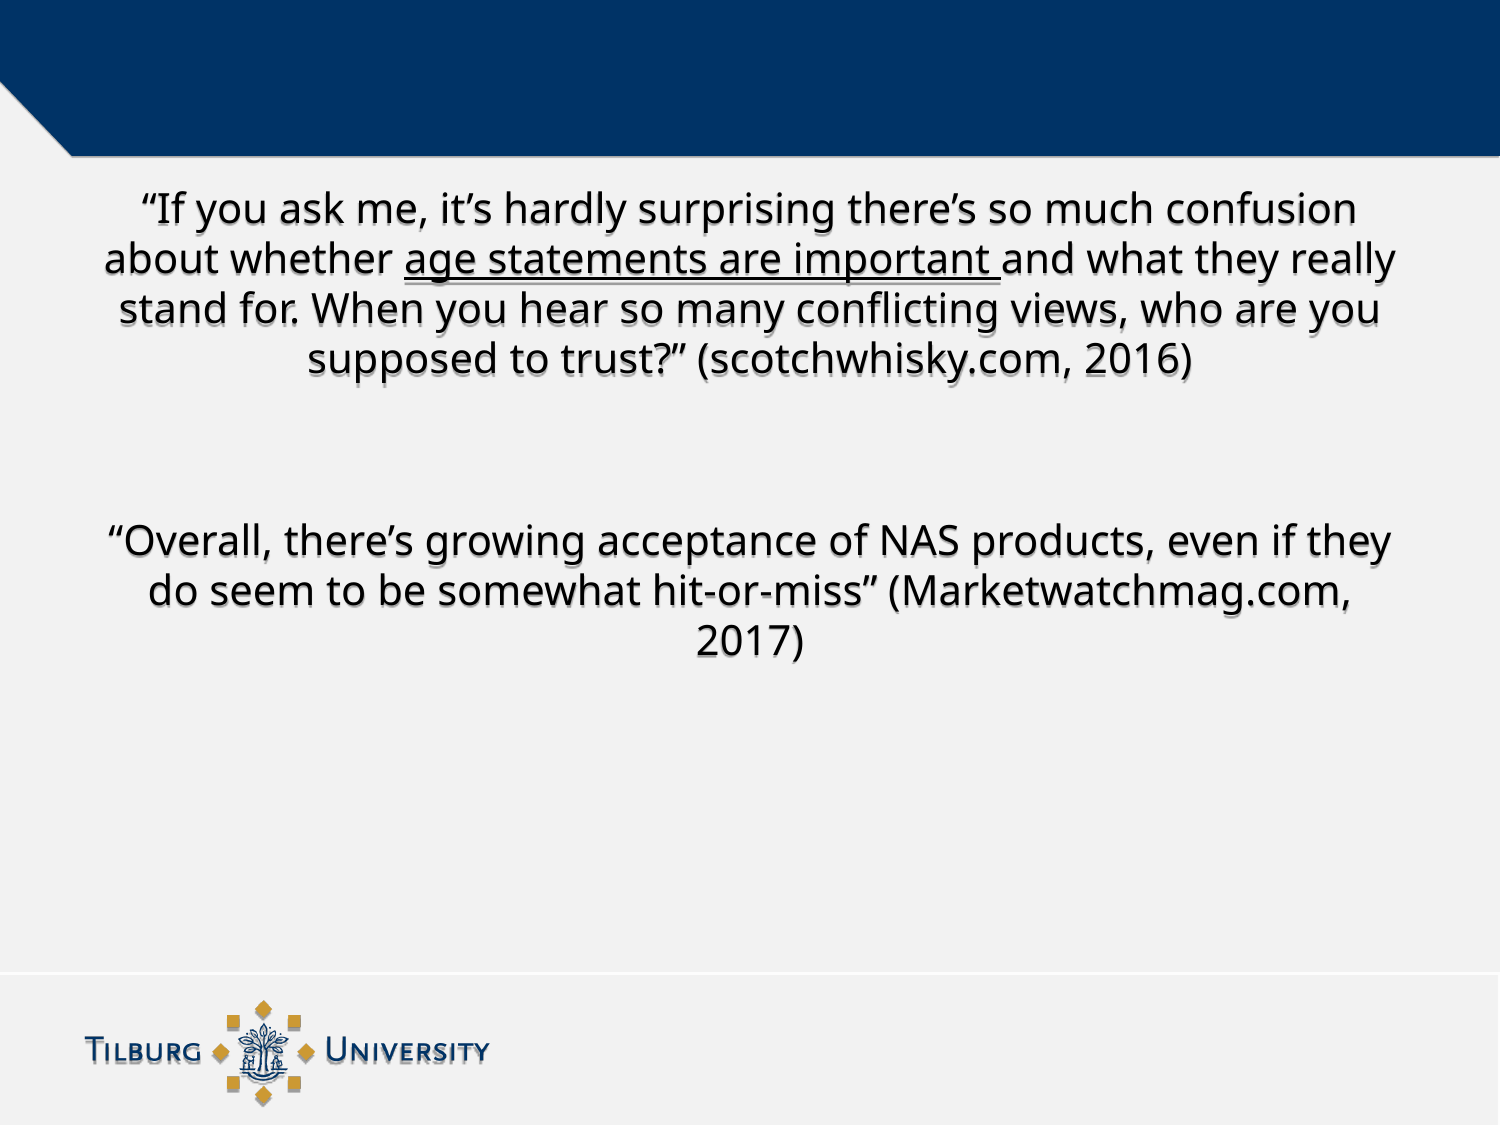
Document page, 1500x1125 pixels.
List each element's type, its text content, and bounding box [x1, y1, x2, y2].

text_box “If you ask me, it’s hardly surprising there’s so much confusion about whether age statements are important and what they really stand for. When you hear so many conflicting views, who are you supposed to trust?” (scotchwhisky.com, 2016) “Overall, there’s growing acceptance of NAS products, even if they do seem to be somewhat hit-or-miss” (Marketwatchmag.com, 2017) [75, 174, 1426, 423]
